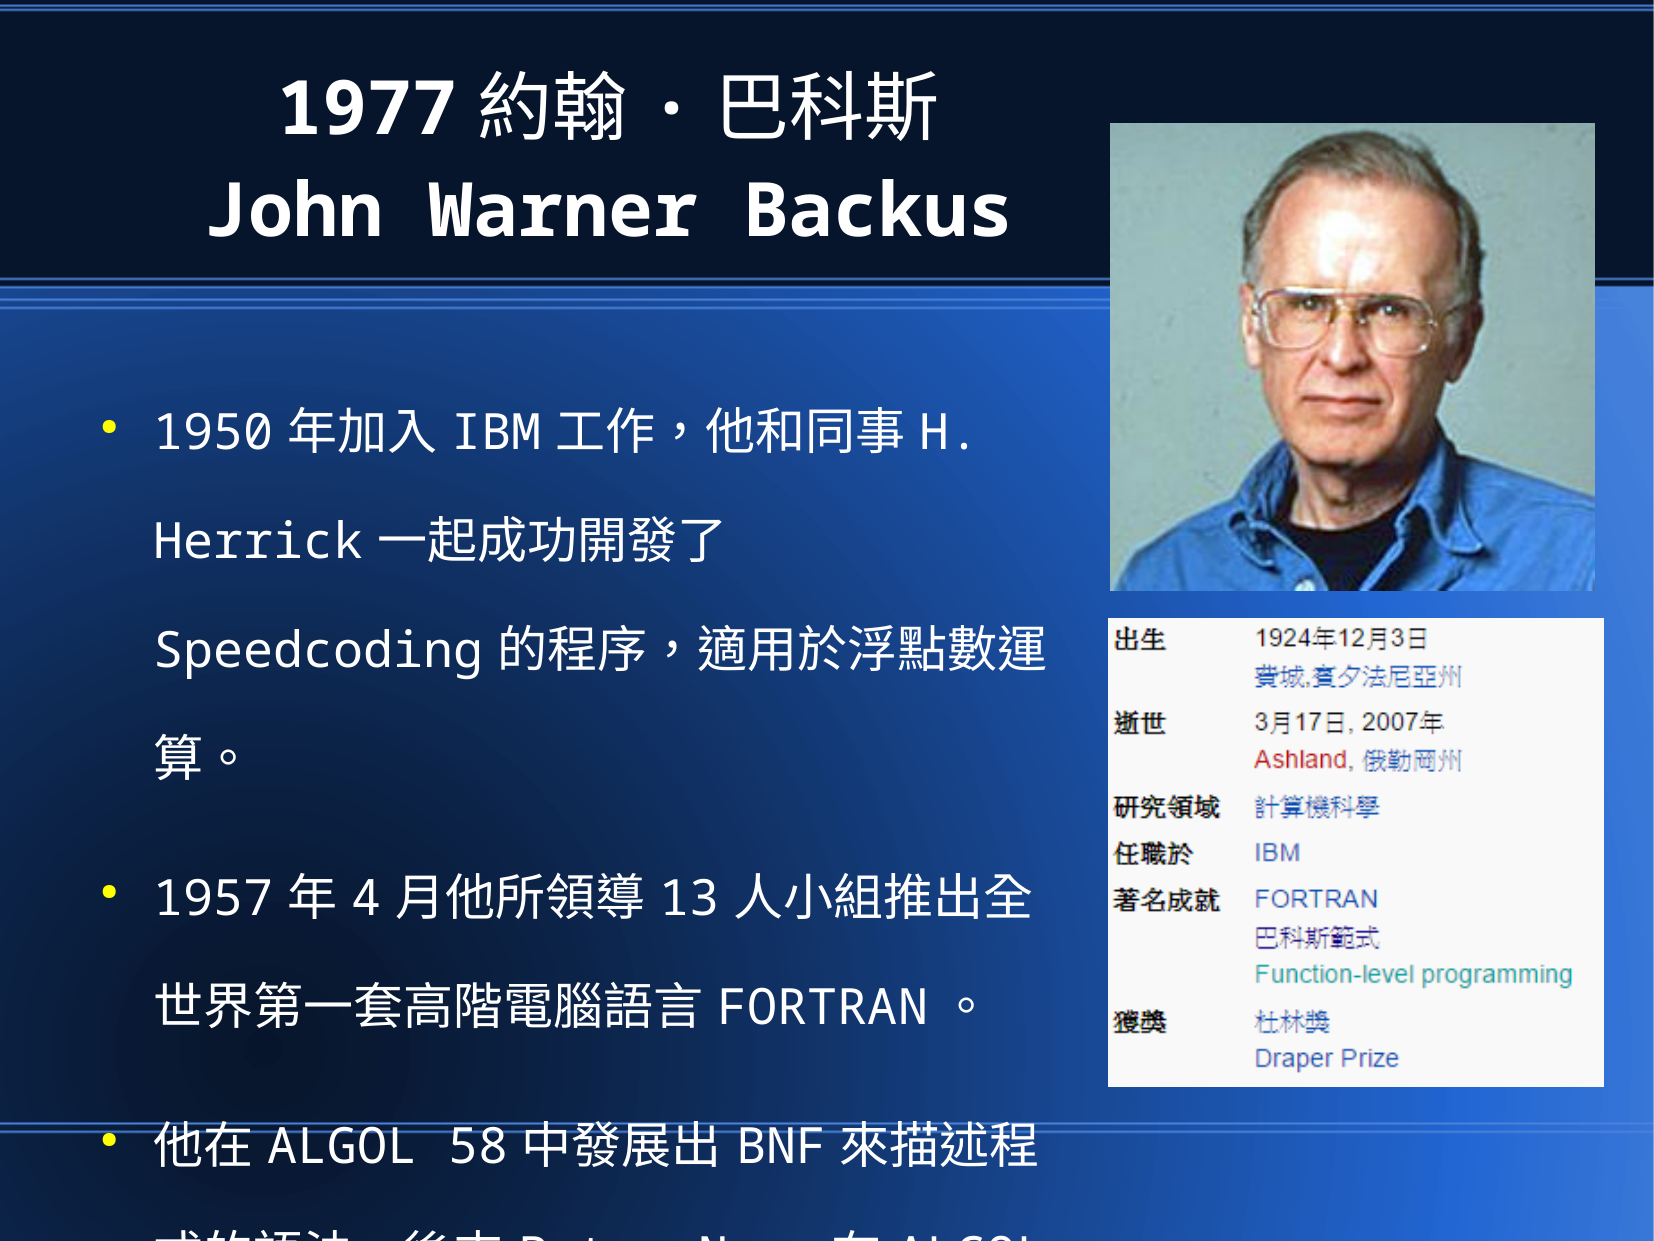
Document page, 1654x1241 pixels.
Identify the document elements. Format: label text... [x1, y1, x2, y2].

title 1977約翰·巴科斯 John Warner Backus [82, 32, 1134, 273]
picture [0, 0, 1654, 1241]
list 1950年加入IBM工作，他和同事H. Herrick一起成功開發了Speedcoding的程序，適用於浮點數運算。 1957年4月他所領導13人小組推出全世界第一套高階電腦語言FORTRAN。 他在ALGOL 58中發展出BNF來描述程式的語法。後來Peter Naur在ALGOL 60中修改並簡化了BNF。 [82, 355, 1063, 1170]
